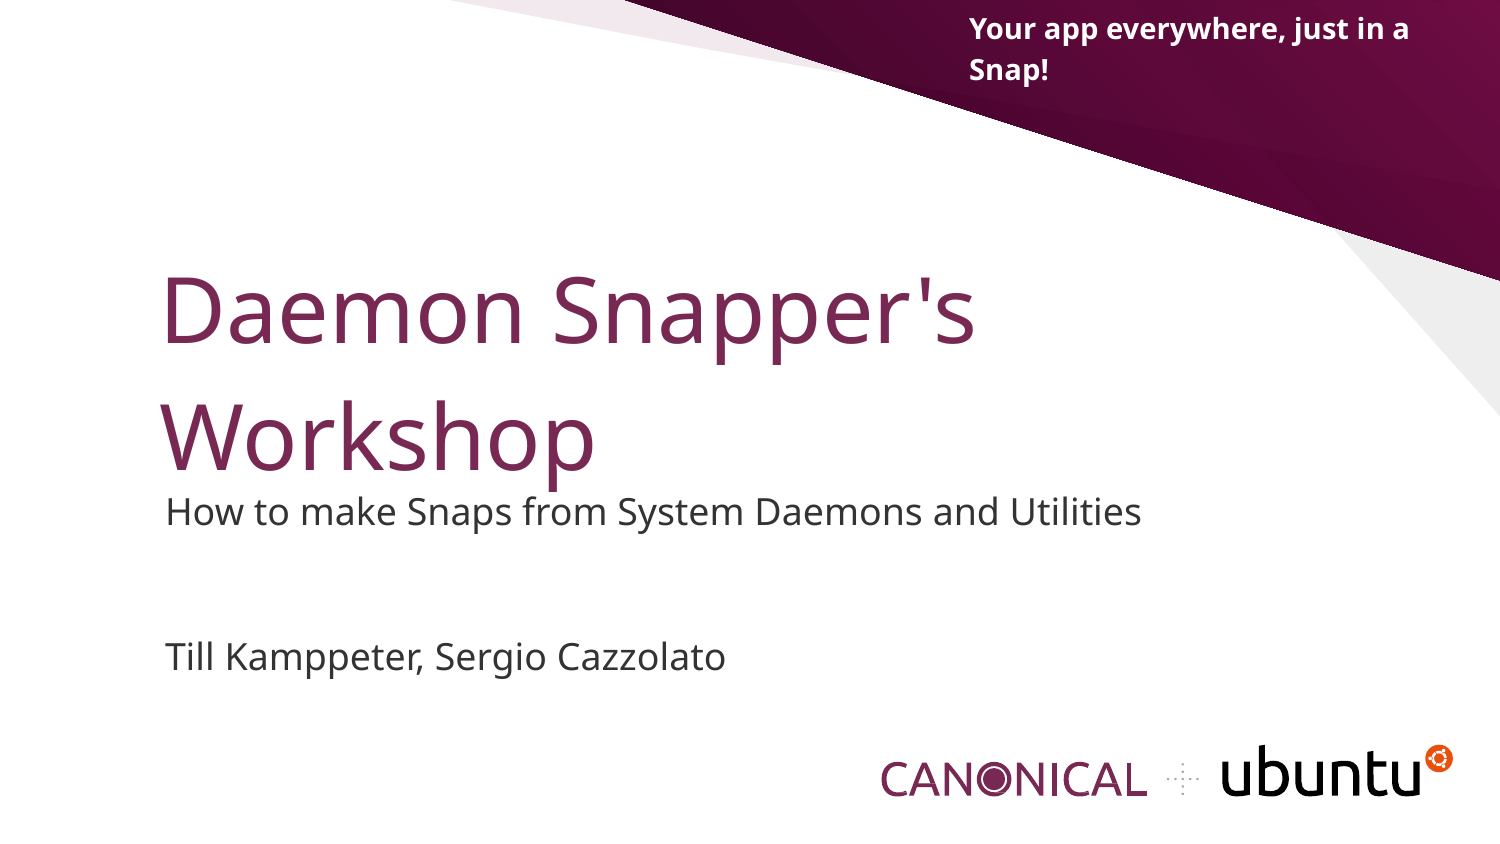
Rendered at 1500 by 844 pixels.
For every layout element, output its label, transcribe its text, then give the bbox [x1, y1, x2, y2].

subtitle How to make Snaps from System Daemons and Utilities Till Kamppeter, Sergio Cazzolato [164, 481, 1239, 630]
title Daemon Snapper's Workshop [159, 188, 1341, 489]
subtitle Your app everywhere, just in a Snap! [957, 0, 1500, 66]
